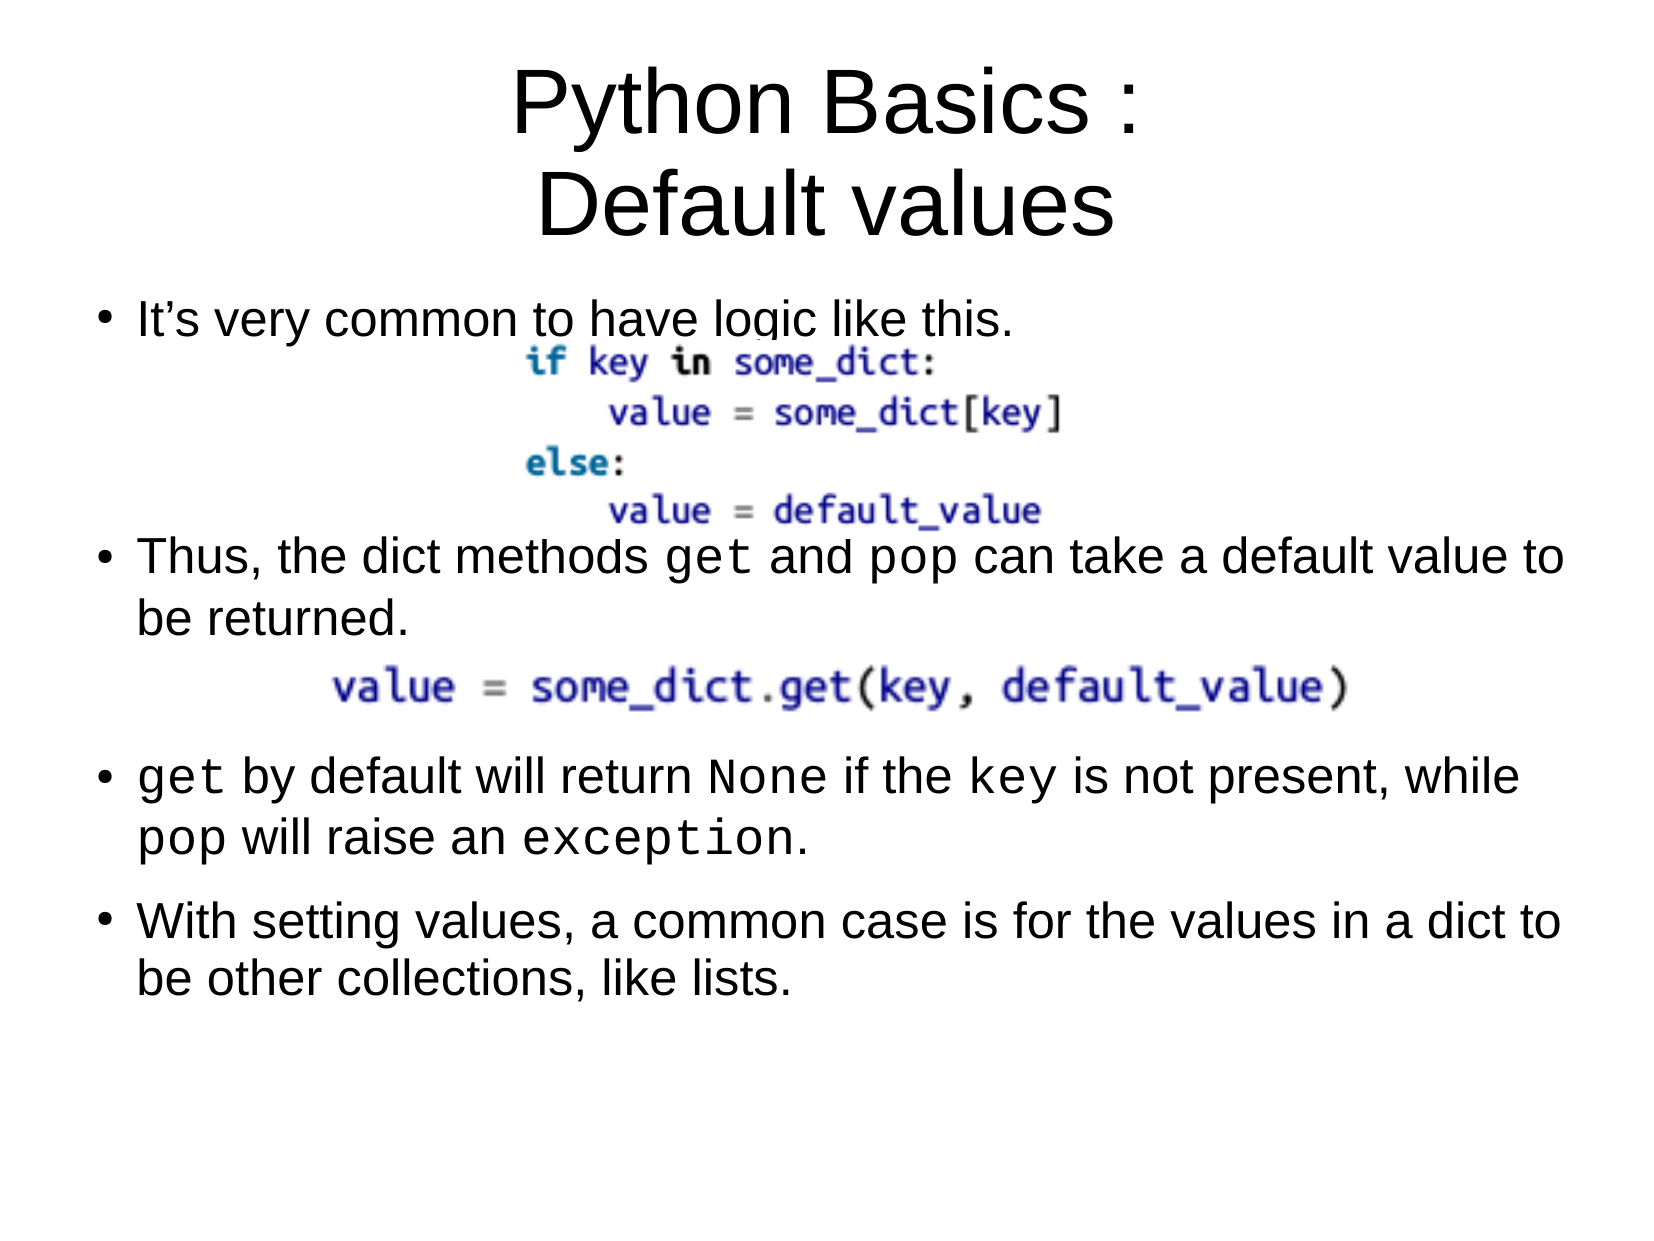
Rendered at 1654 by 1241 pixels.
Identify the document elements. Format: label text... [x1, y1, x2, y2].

title Python Basics : Default values [82, 49, 1571, 257]
list It’s very common to have logic like this. Thus, the dict methods get and pop can take a default value to be returned. get by default will return None if the key is not present, while pop will raise an exception. With setting values, a common case is for the values in a dict to be other collections, like lists. [82, 290, 1571, 1010]
picture [509, 340, 1092, 539]
picture [324, 651, 1387, 727]
